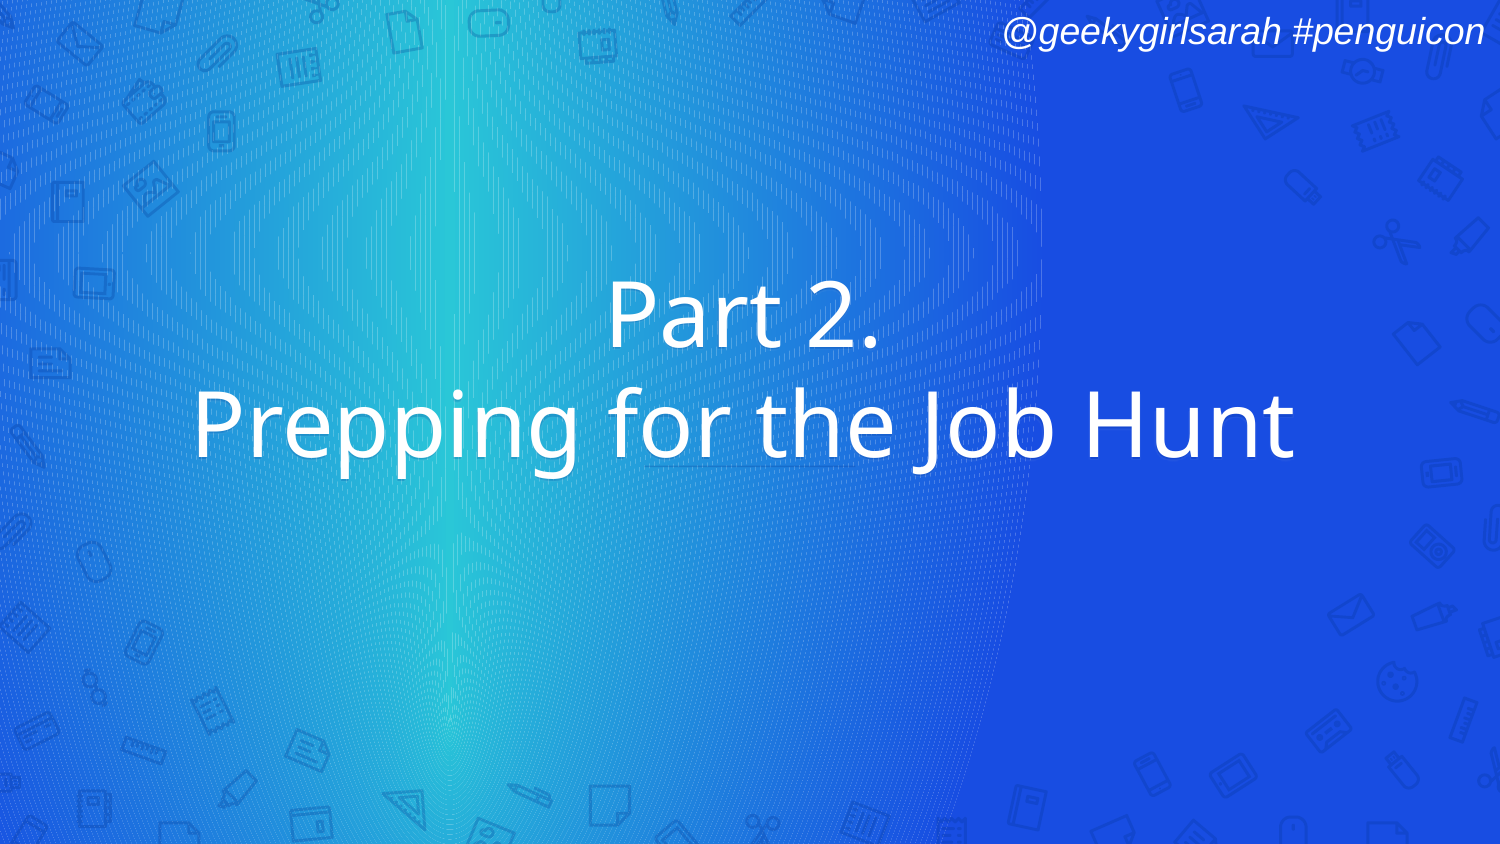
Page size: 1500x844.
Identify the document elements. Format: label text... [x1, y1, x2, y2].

title Part 2. Prepping for the Job Hunt [163, 300, 1325, 491]
